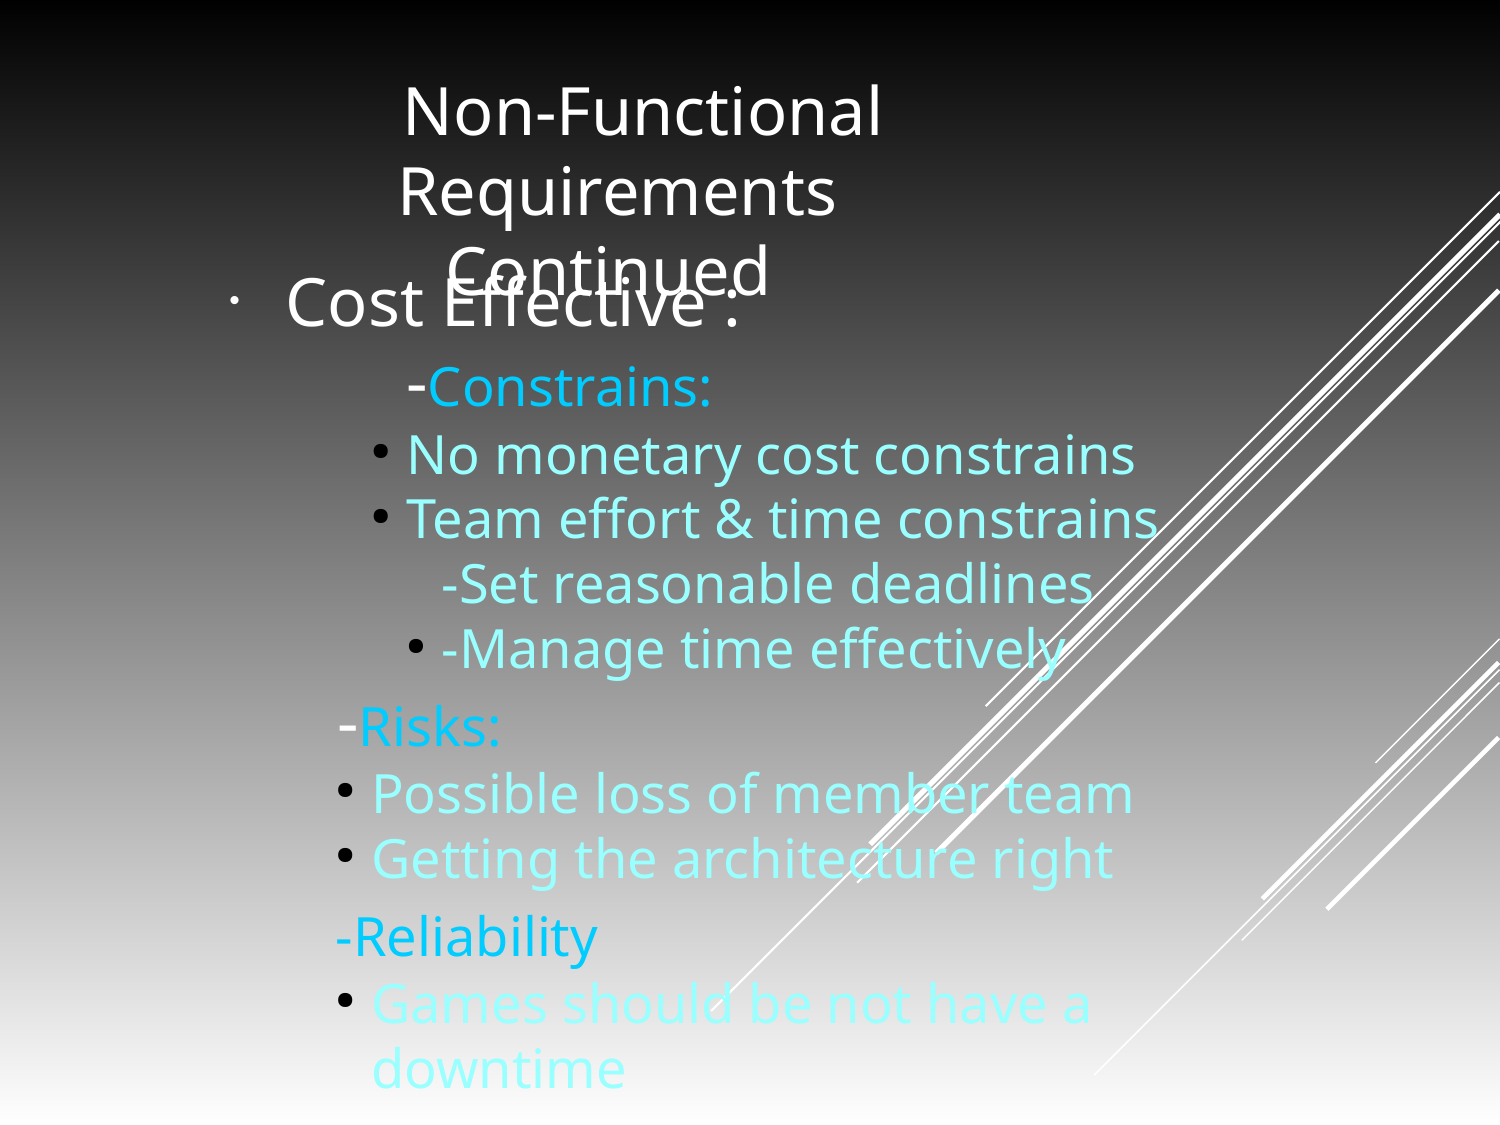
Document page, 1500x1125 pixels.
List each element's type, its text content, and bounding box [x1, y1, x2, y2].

subtitle Cost Effective : -Constrains: No monetary cost constrains Team effort & time constrains -Set reasonable deadlines -Manage time effectively -Risks: Possible loss of member team Getting the architecture right -Reliability Games should be not have a downtime [214, 252, 1336, 1125]
title Non-Functional Requirements Continued [214, 61, 1021, 252]
